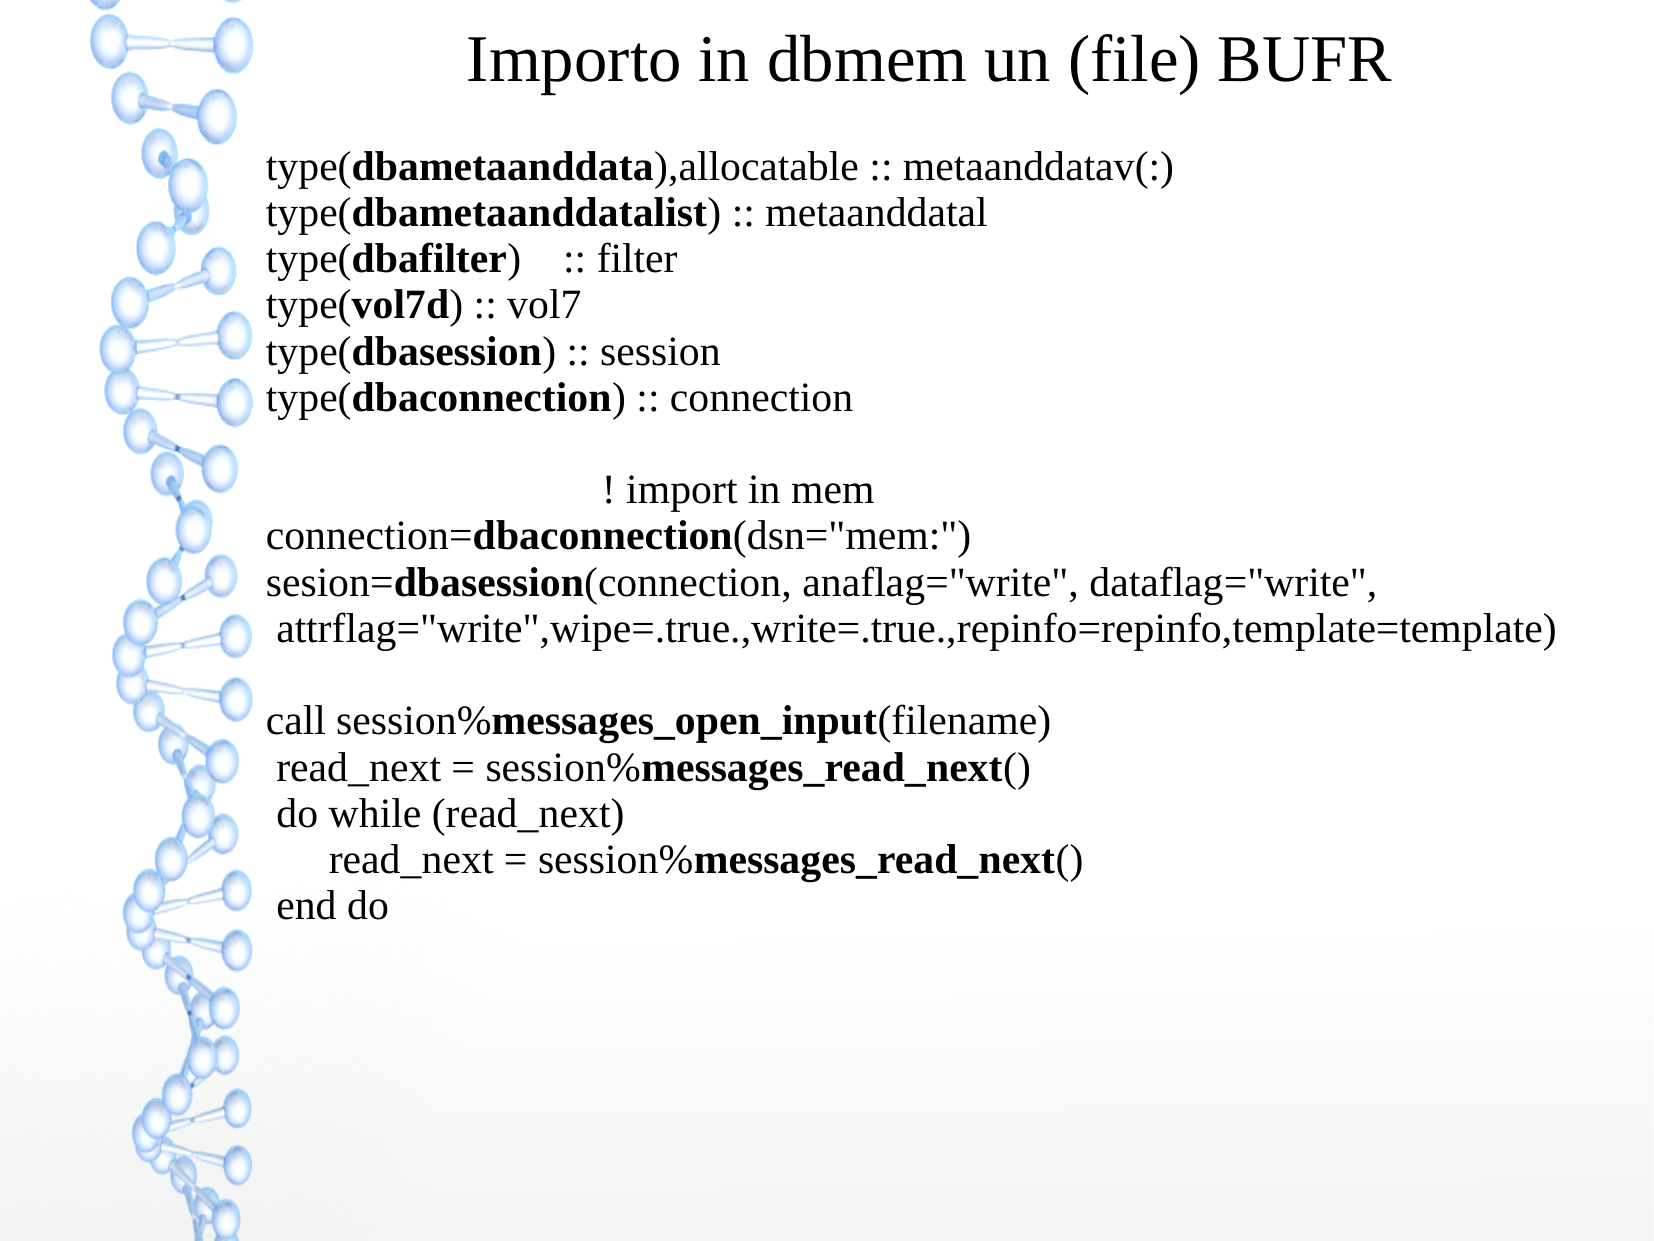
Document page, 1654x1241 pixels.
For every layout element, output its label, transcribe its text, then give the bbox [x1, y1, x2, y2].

picture [0, 0, 1654, 1241]
subtitle Importo in dbmem un (file) BUFR type(dbametaanddata),allocatable :: metaanddatav(:) type(dbametaanddatalist) :: metaanddatal type(dbafilter) :: filter type(vol7d) :: vol7 type(dbasession) :: session type(dbaconnection) :: connection ! import in mem connection=dbaconnection(dsn="mem:") sesion=dbasession(connection, anaflag="write", dataflag="write", attrflag="write",wipe=.true.,write=.true.,repinfo=repinfo,template=template) call session%messages_open_input(filename) read_next = session%messages_read_next() do while (read_next) read_next = session%messages_read_next() end do [265, 22, 1595, 1022]
